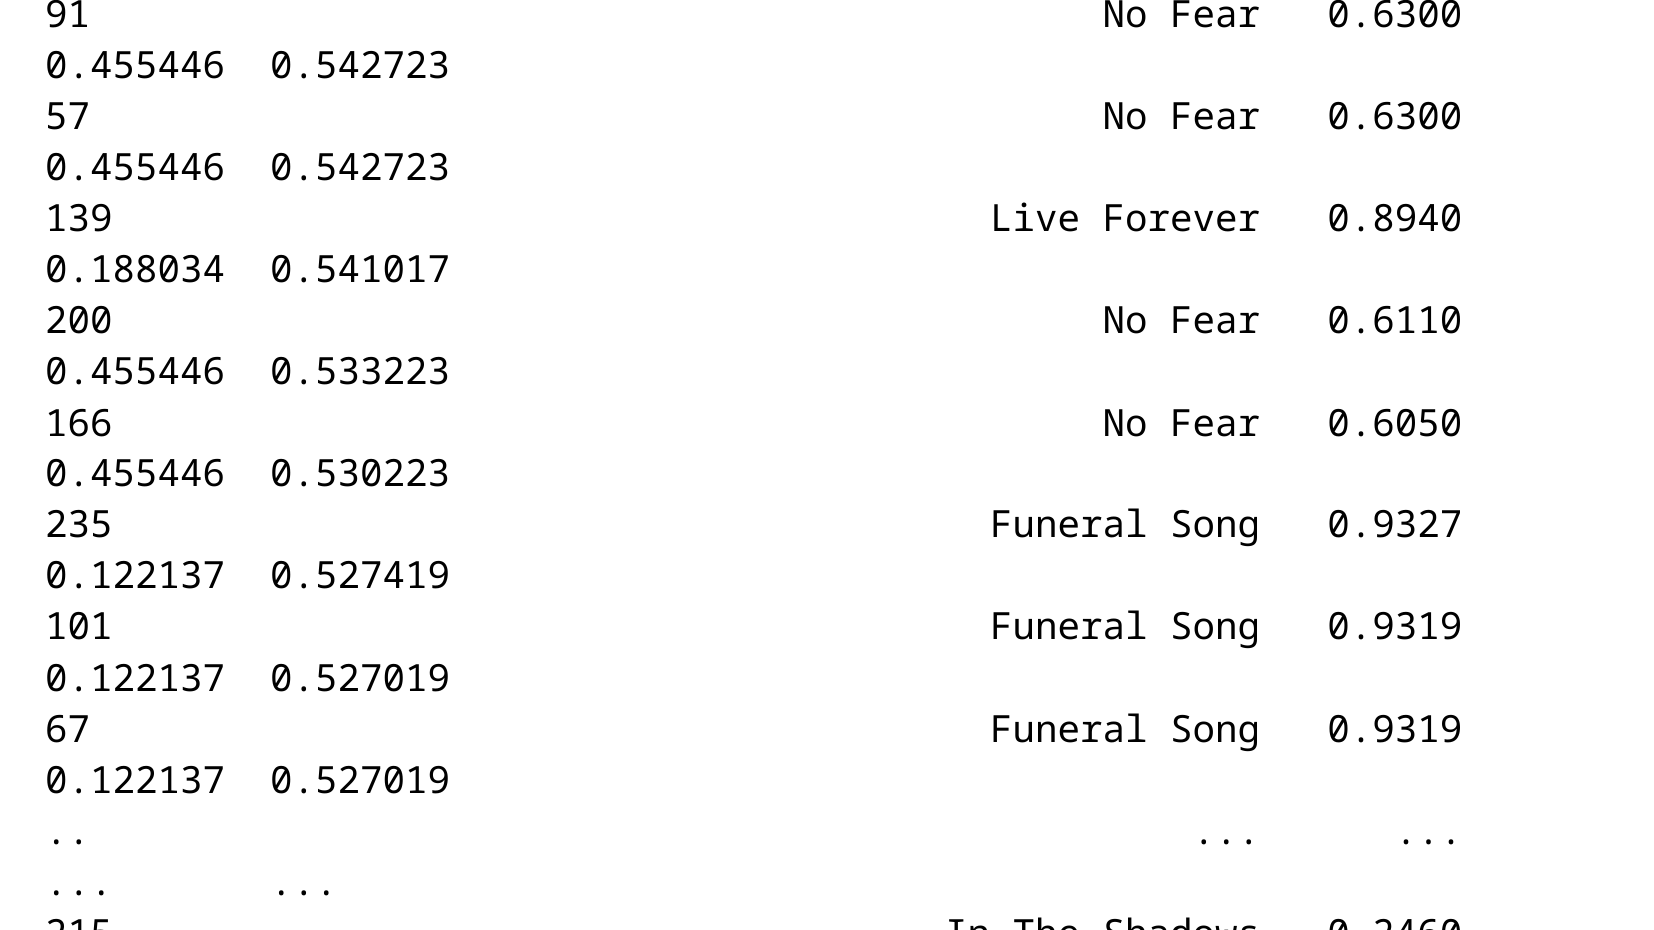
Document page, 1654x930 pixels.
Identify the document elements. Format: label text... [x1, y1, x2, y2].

subtitle track_name valence lyrics total 128 Live Forever 0.9154 0.188034 0.551717 150 Live Forever 0.9154 0.188034 0.551717 117 Live Forever 0.9084 0.188034 0.548217 74 No Fear 0.6300 0.455446 0.542723 91 No Fear 0.6300 0.455446 0.542723 57 No Fear 0.6300 0.455446 0.542723 139 Live Forever 0.8940 0.188034 0.541017 200 No Fear 0.6110 0.455446 0.533223 166 No Fear 0.6050 0.455446 0.530223 235 Funeral Song 0.9327 0.122137 0.527419 101 Funeral Song 0.9319 0.122137 0.527019 67 Funeral Song 0.9319 0.122137 0.527019 .. ... ... ... ... 215 In The Shadows 0.2460 0.142857 0.194429 73 In The Shadows - Radio Edit 0.2330 0.146226 0.189613 227 In The Shadows - Radio Edit 0.2300 0.146226 0.188113 225 F-F-F-Falling - Scream Remix 0.2720 0.000000 0.136000 [246 rows x 4 columns] [45, 0, 1636, 930]
